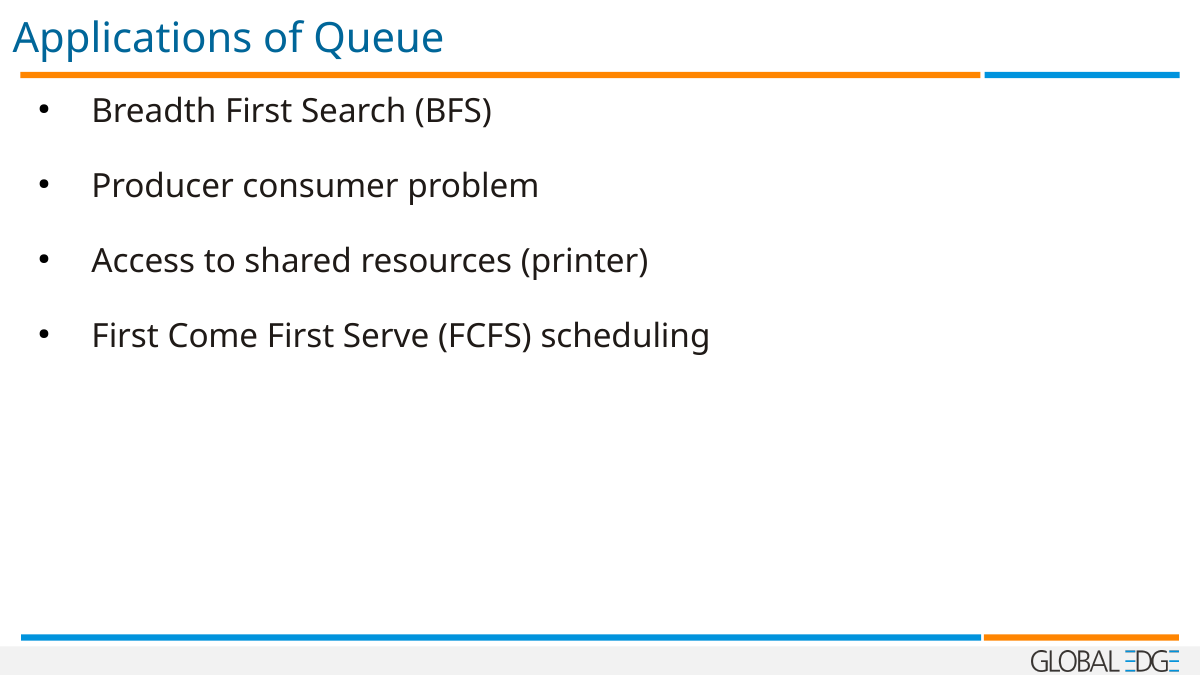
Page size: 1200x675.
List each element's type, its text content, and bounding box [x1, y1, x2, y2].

picture [1031, 650, 1179, 672]
list Breadth First Search (BFS) Producer consumer problem Access to shared resources (printer) First Come First Serve (FCFS) scheduling [20, 87, 1179, 628]
title Applications of Queue [12, 9, 1088, 63]
